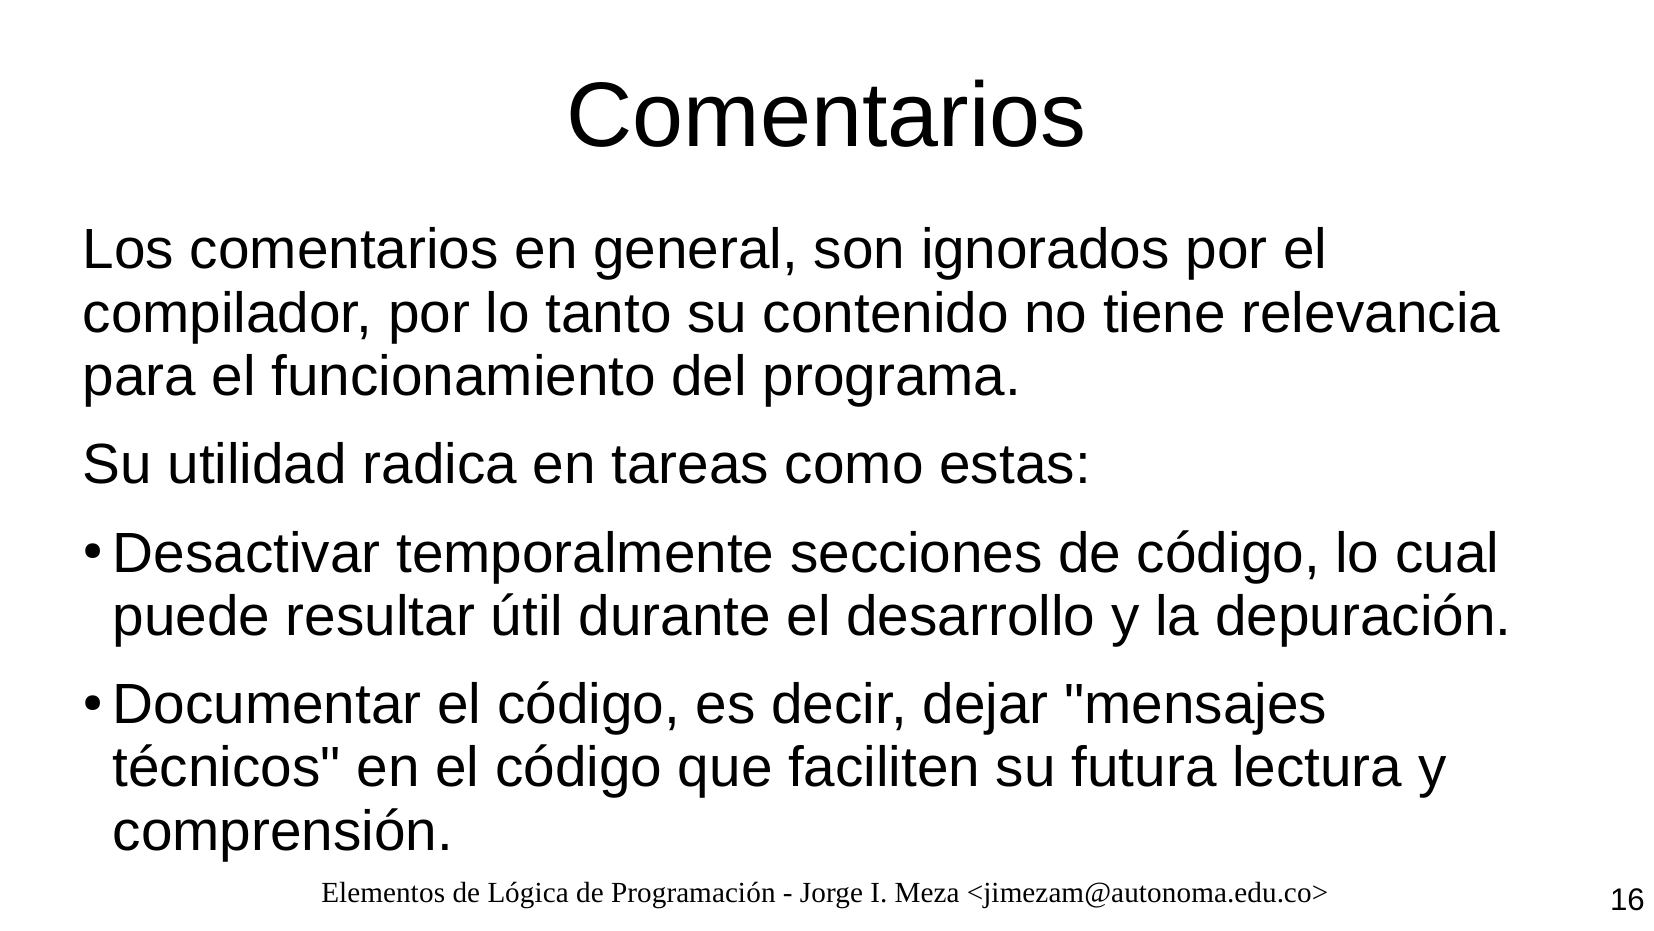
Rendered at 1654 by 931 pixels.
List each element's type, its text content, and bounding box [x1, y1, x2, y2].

list Los comentarios en general, son ignorados por el compilador, por lo tanto su contenido no tiene relevancia para el funcionamiento del programa. Su utilidad radica en tareas como estas: Desactivar temporalmente secciones de código, lo cual puede resultar útil durante el desarrollo y la depuración. Documentar el código, es decir, dejar "mensajes técnicos" en el código que faciliten su futura lectura y comprensión. [82, 217, 1571, 863]
title Comentarios [82, 37, 1571, 193]
